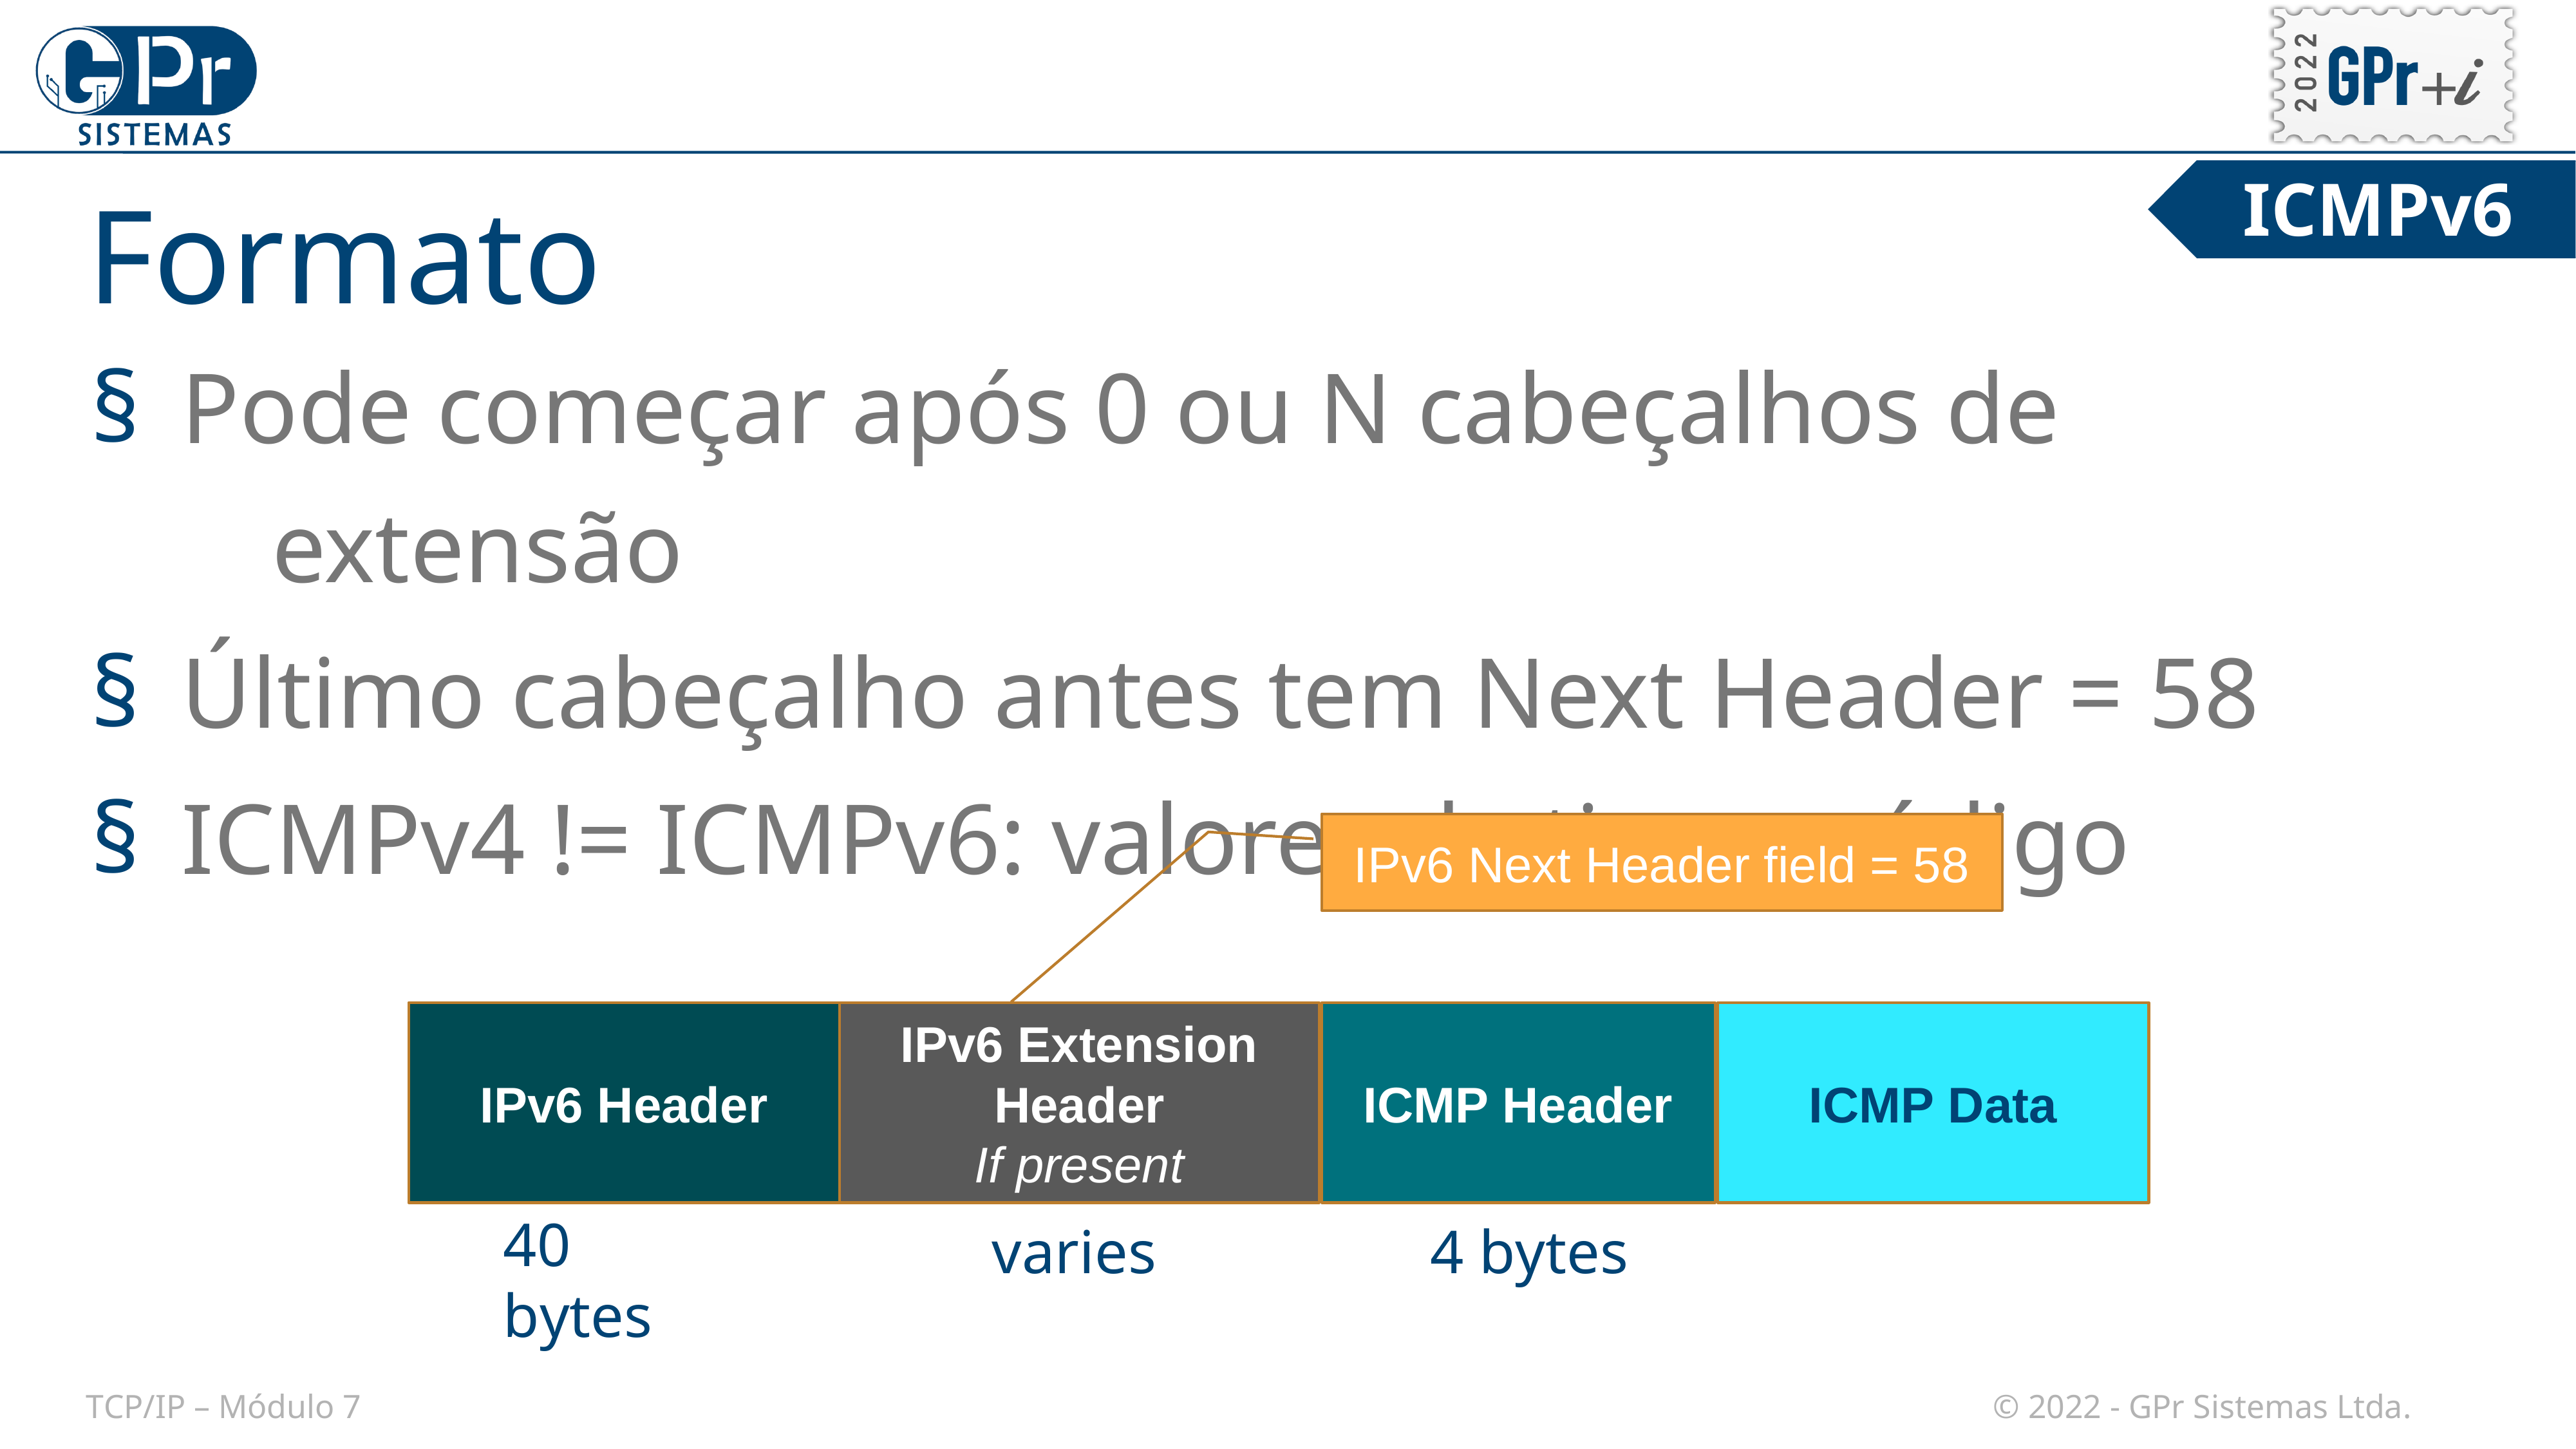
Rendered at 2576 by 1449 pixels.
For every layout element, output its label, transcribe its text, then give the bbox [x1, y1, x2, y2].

text_box IPv6 Extension Header If present [840, 1003, 1319, 1203]
picture [34, 26, 257, 147]
list Pode começar após 0 ou N cabeçalhos de extensão Último cabeçalho antes tem Next Header = 58 ICMPv4 != ICMPv6: valores de tipo e código [80, 319, 2496, 1382]
picture [2268, 4, 2519, 145]
text_box [2148, 160, 2576, 258]
text_box varies [982, 1209, 1229, 1311]
text_box ICMPv6 [2219, 157, 2537, 256]
text_box 40 bytes [494, 1202, 740, 1304]
text_box IPv6 Next Header field = 58 [1322, 814, 2002, 911]
text_box IPv6 Header [409, 1003, 840, 1203]
text_box 4 bytes [1421, 1209, 1667, 1311]
list Formato [81, 169, 2496, 343]
text_box ICMP Header [1322, 1003, 1715, 1203]
text_box ICMP Data [1718, 1003, 2149, 1203]
